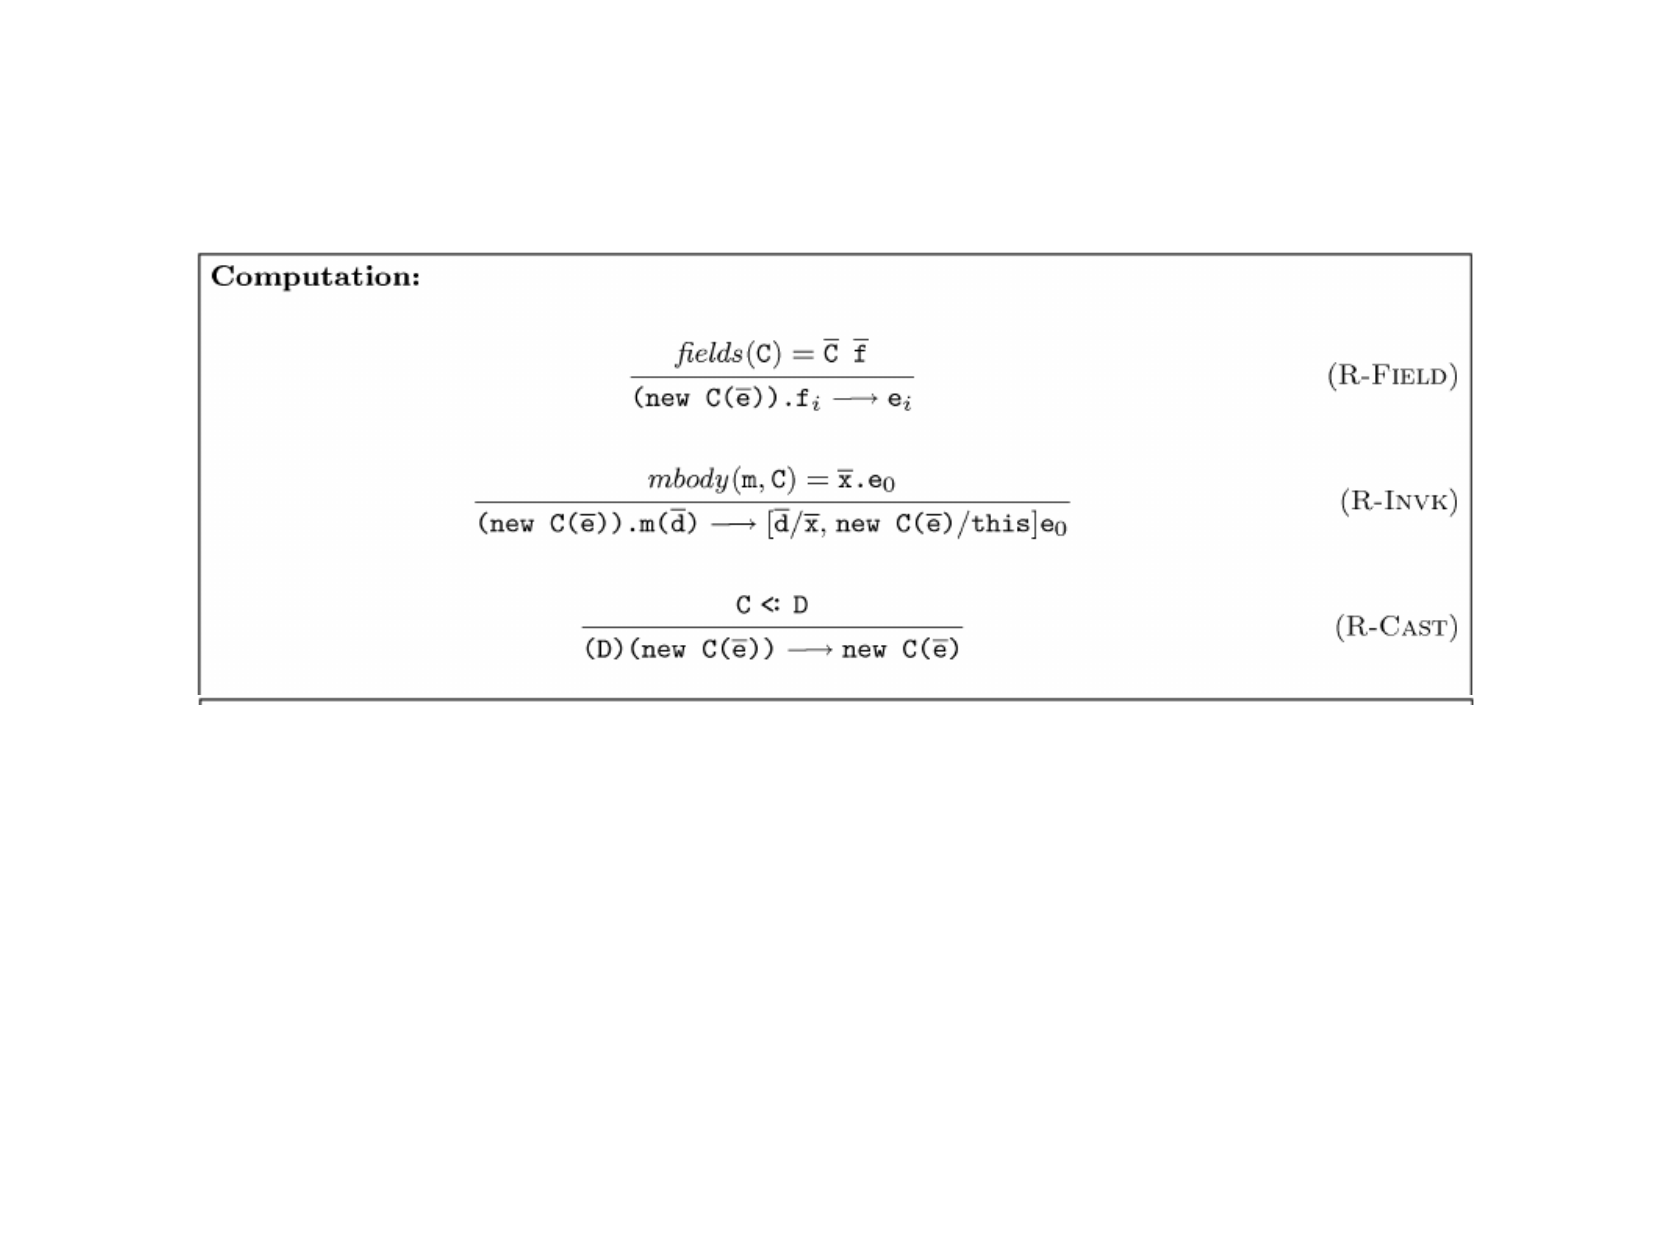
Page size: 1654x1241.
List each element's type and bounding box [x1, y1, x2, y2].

picture [195, 250, 1494, 706]
